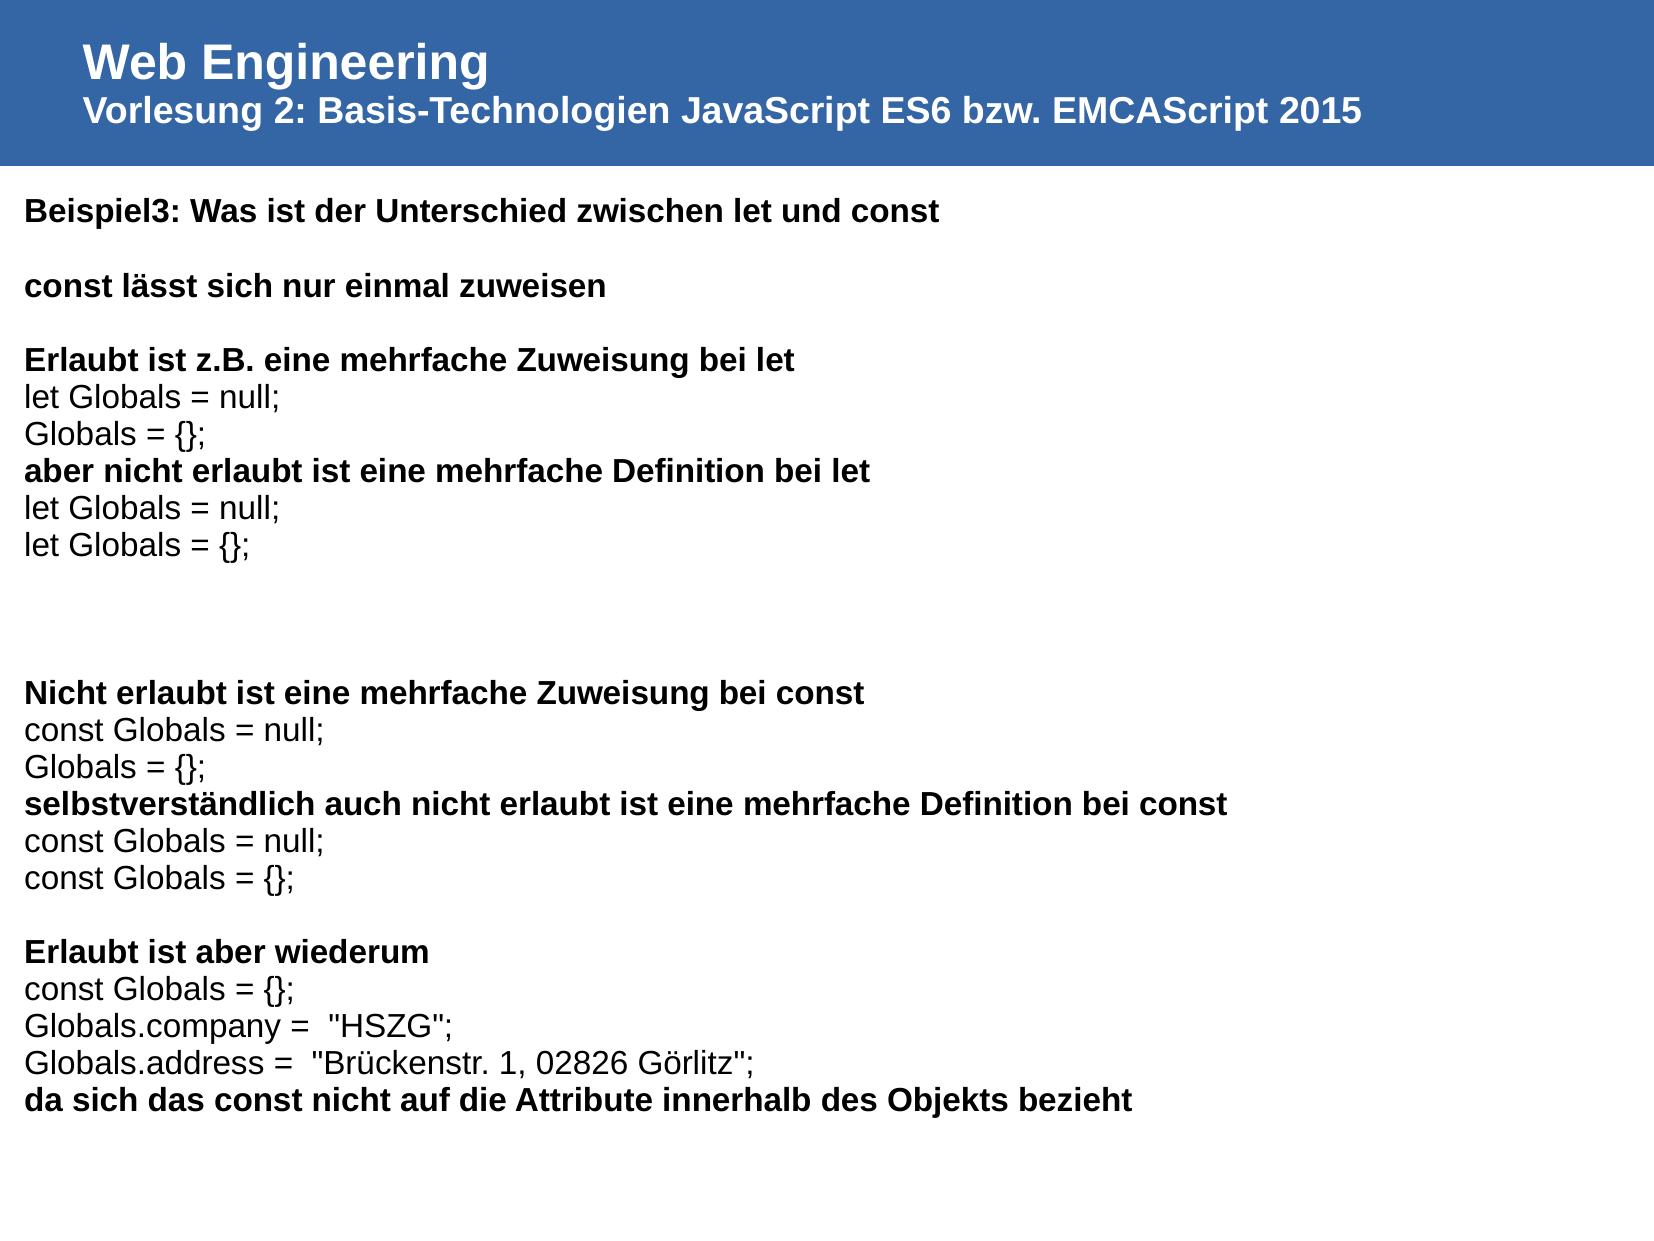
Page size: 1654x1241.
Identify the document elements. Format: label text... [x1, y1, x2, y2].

title Web Engineering Vorlesung 2: Basis-Technologien JavaScript ES6 bzw. EMCAScript 2015 [82, 0, 1571, 166]
text_box Beispiel3: Was ist der Unterschied zwischen let und const const lässt sich nur einmal zuweisen Erlaubt ist z.B. eine mehrfache Zuweisung bei let let Globals = null; Globals = {}; aber nicht erlaubt ist eine mehrfache Definition bei let let Globals = null; let Globals = {}; Nicht erlaubt ist eine mehrfache Zuweisung bei const const Globals = null; Globals = {}; selbstverständlich auch nicht erlaubt ist eine mehrfache Definition bei const const Globals = null; const Globals = {}; Erlaubt ist aber wiederum const Globals = {}; Globals.company = "HSZG"; Globals.address = "Brückenstr. 1, 02826 Görlitz"; da sich das const nicht auf die Attribute innerhalb des Objekts bezieht [9, 185, 1560, 1170]
